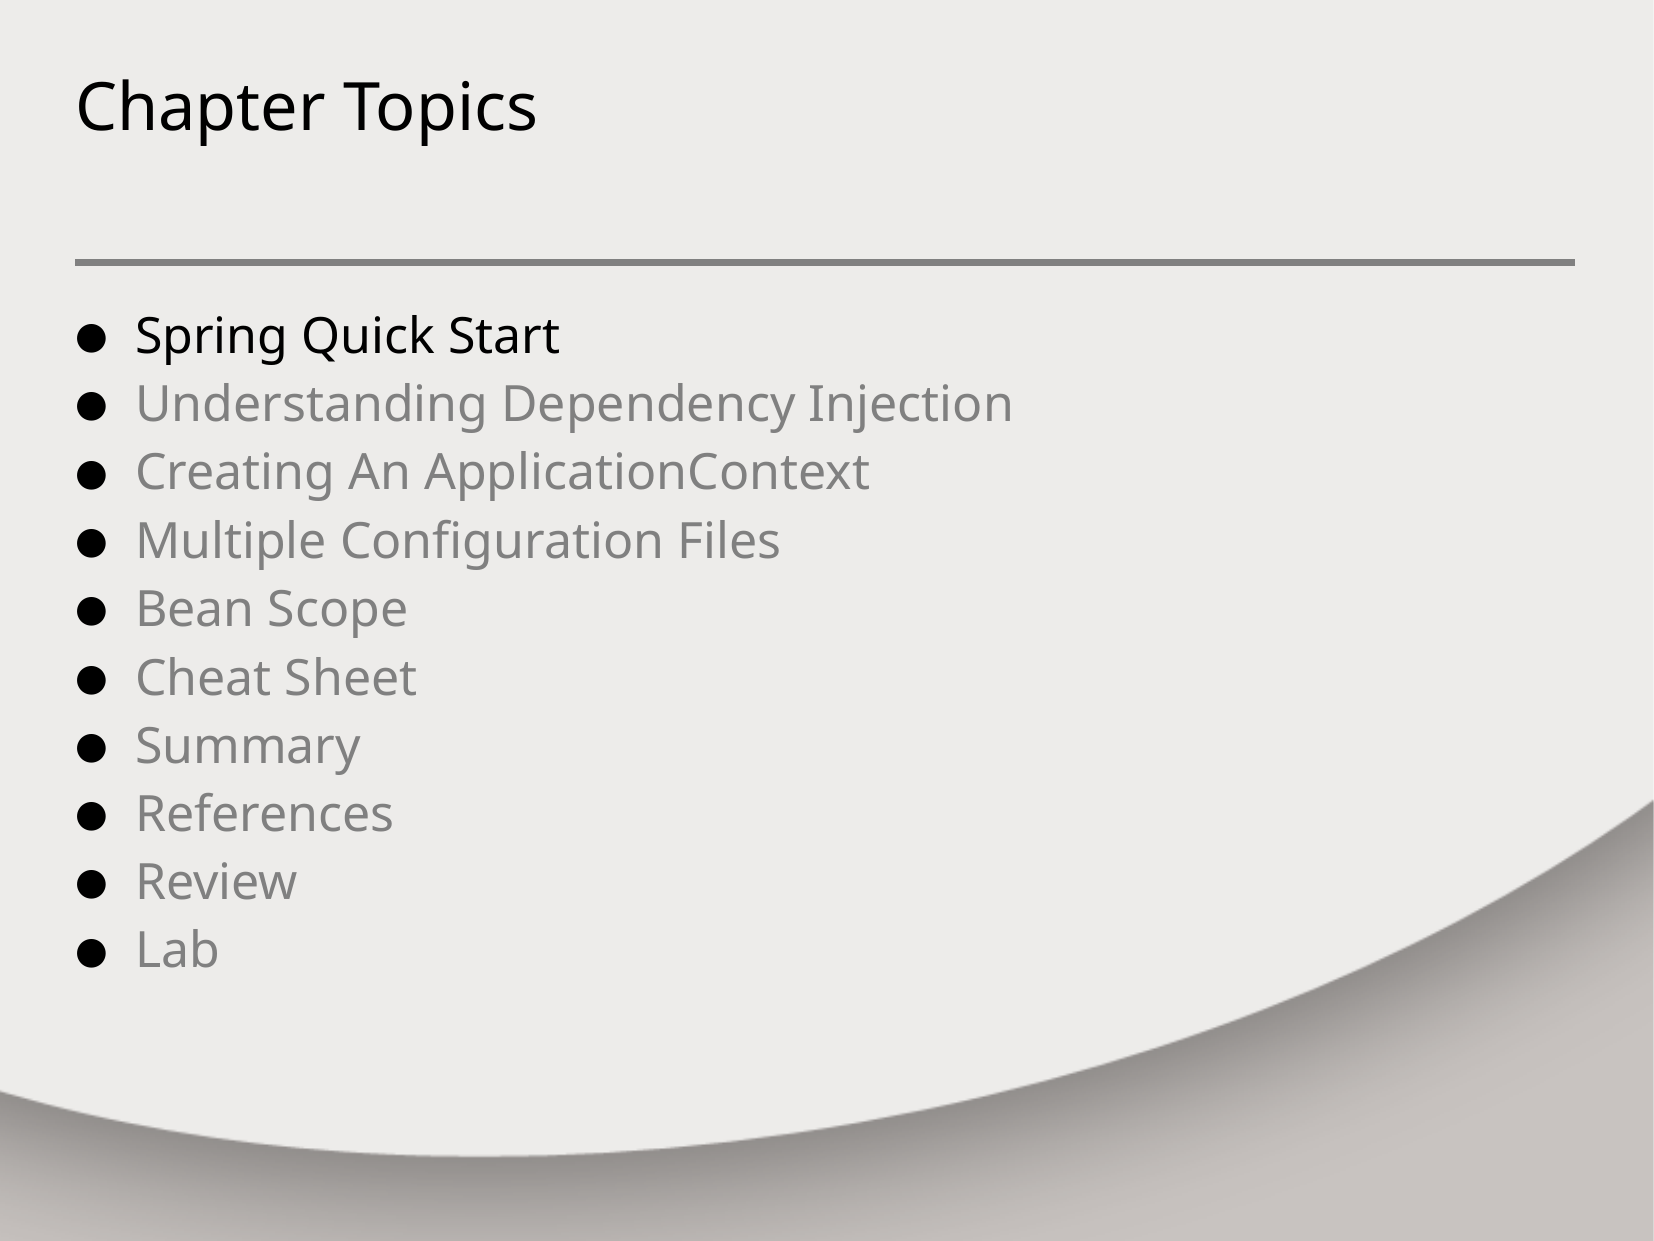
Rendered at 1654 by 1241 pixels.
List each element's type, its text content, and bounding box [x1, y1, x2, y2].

title Chapter Topics [75, 75, 1576, 226]
picture [0, 0, 1654, 1241]
list Spring Quick Start Understanding Dependency Injection Creating An ApplicationContext Multiple Configuration Files Bean Scope Cheat Sheet Summary References Review Lab [75, 300, 1576, 1163]
